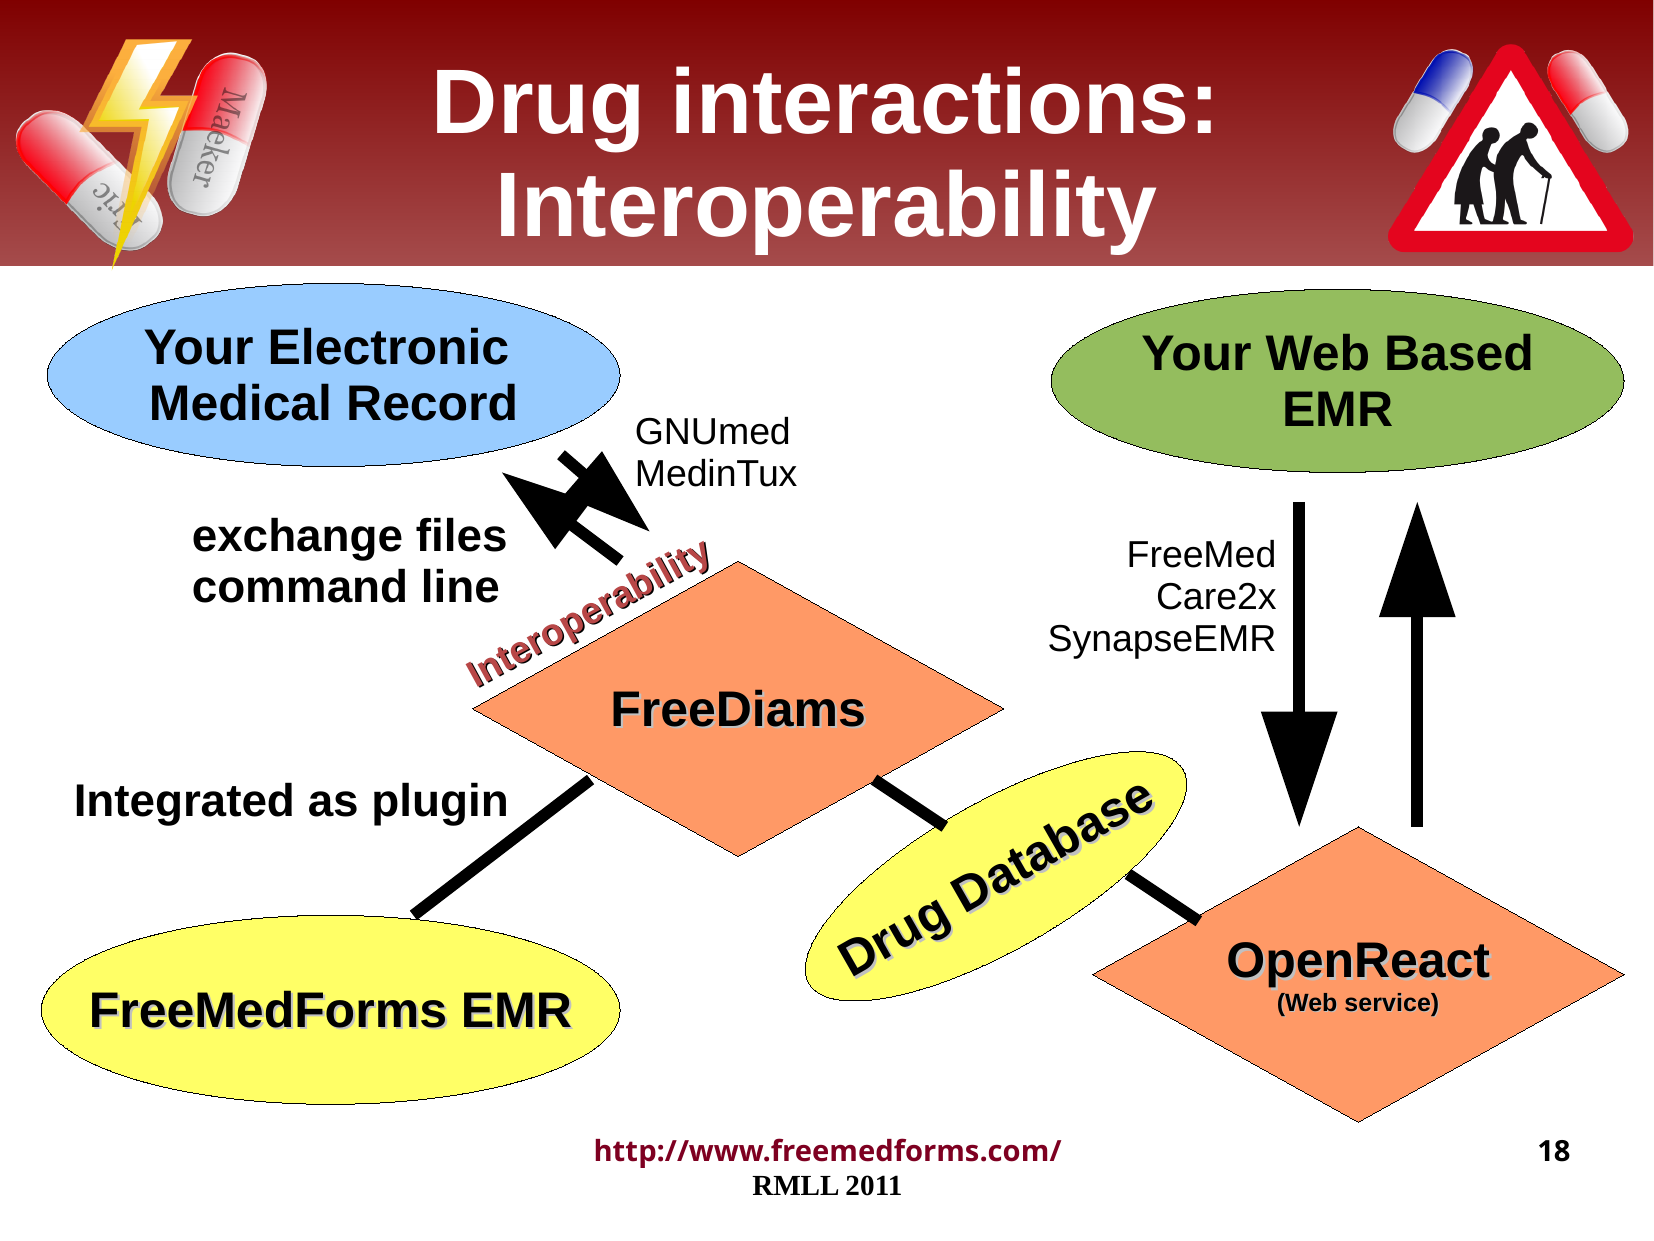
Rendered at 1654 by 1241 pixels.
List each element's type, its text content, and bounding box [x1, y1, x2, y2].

title Drug interactions: Interoperability [295, 49, 1359, 257]
text_box Your Web Based EMR [1051, 289, 1625, 473]
text_box GNUmed MedinTux [620, 403, 813, 502]
text_box FreeMed Care2x SynapseEMR [1032, 525, 1292, 667]
picture [1387, 29, 1634, 266]
text_box FreeDiams [472, 561, 1004, 857]
text_box Integrated as plugin [59, 767, 525, 834]
text_box FreeMedForms EMR [41, 915, 621, 1105]
picture [0, 29, 271, 273]
text_box OpenReact (Web service) [1092, 826, 1625, 1123]
text_box Drug Database [805, 751, 1187, 1001]
text_box Your Electronic Medical Record [47, 283, 621, 467]
text_box exchange files command line [177, 502, 523, 621]
text_box Interoperability [442, 514, 734, 709]
